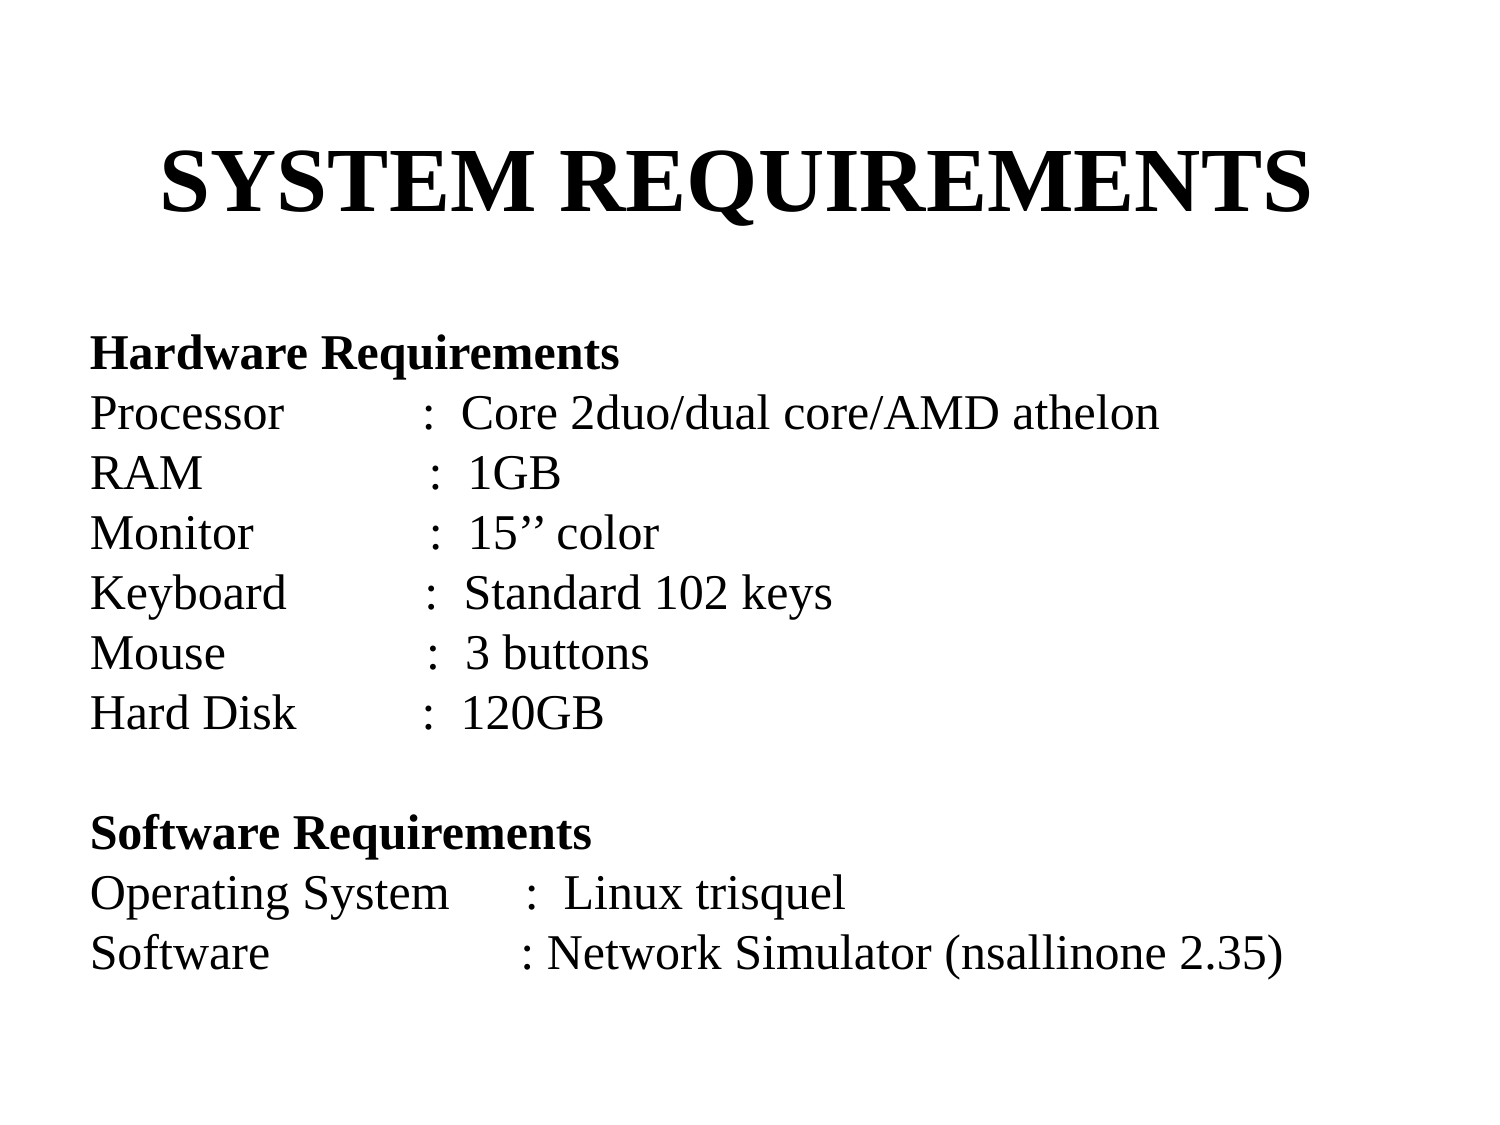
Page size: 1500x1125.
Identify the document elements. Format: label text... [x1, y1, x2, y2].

title SYSTEM REQUIREMENTS [62, 87, 1413, 263]
text_box Hardware Requirements Processor : Core 2duo/dual core/AMD athelon RAM : 1GB Monitor : 15’’ color Keyboard : Standard 102 keys Mouse : 3 buttons Hard Disk : 120GB Software Requirements Operating System : Linux trisquel Software : Network Simulator (nsallinone 2.35) [75, 312, 1450, 1048]
